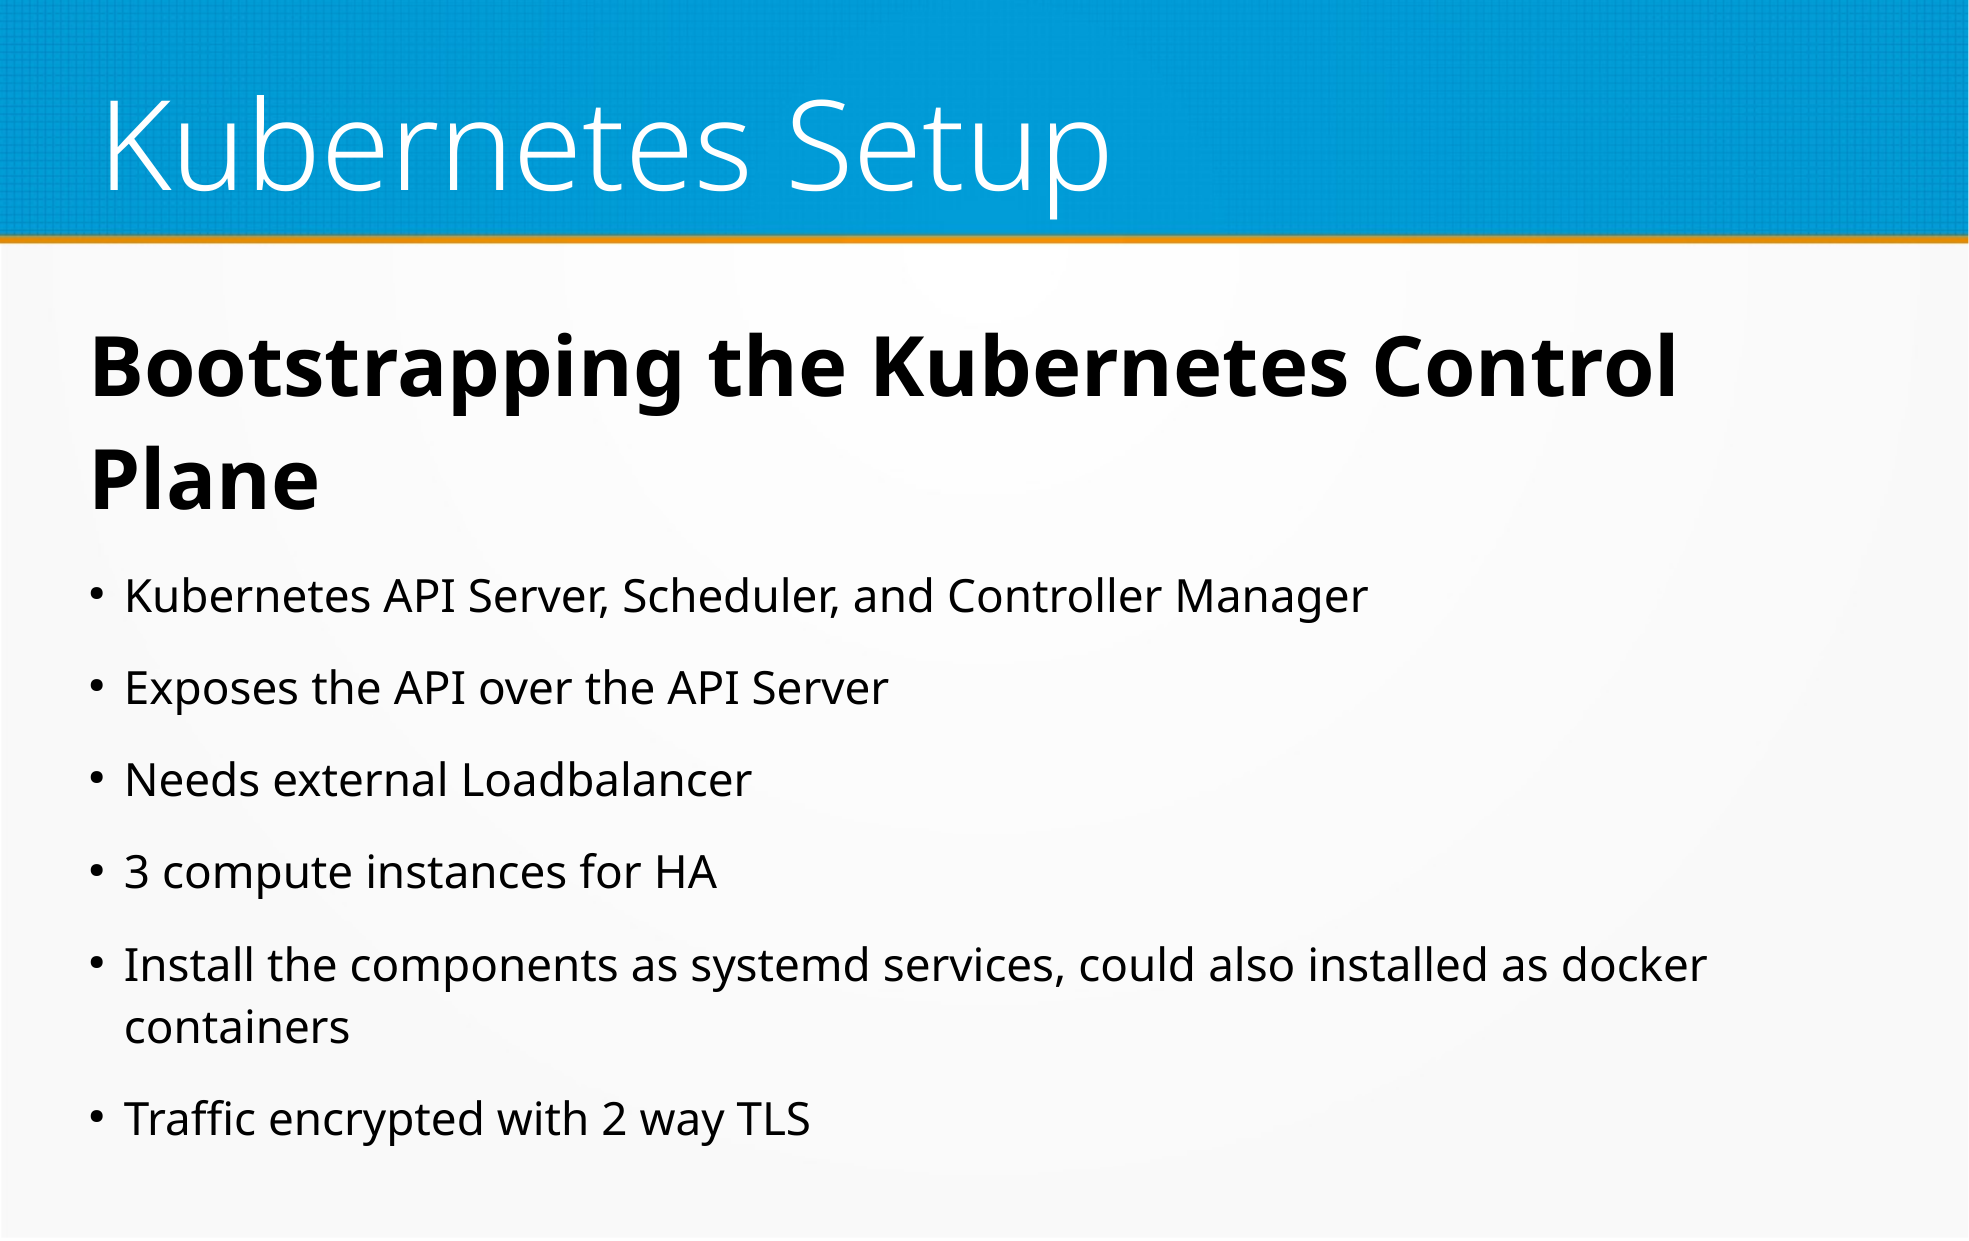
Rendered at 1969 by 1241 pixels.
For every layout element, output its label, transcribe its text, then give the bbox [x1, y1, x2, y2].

text_box Bootstrapping the Kubernetes Control Plane Kubernetes API Server, Scheduler, and Controller Manager Exposes the API over the API Server Needs external Loadbalancer 3 compute instances for HA Install the components as systemd services, could also installed as docker containers Traffic encrypted with 2 way TLS [82, 293, 1772, 1163]
title Kubernetes Setup [98, 19, 1870, 227]
picture [0, 233, 1969, 1241]
